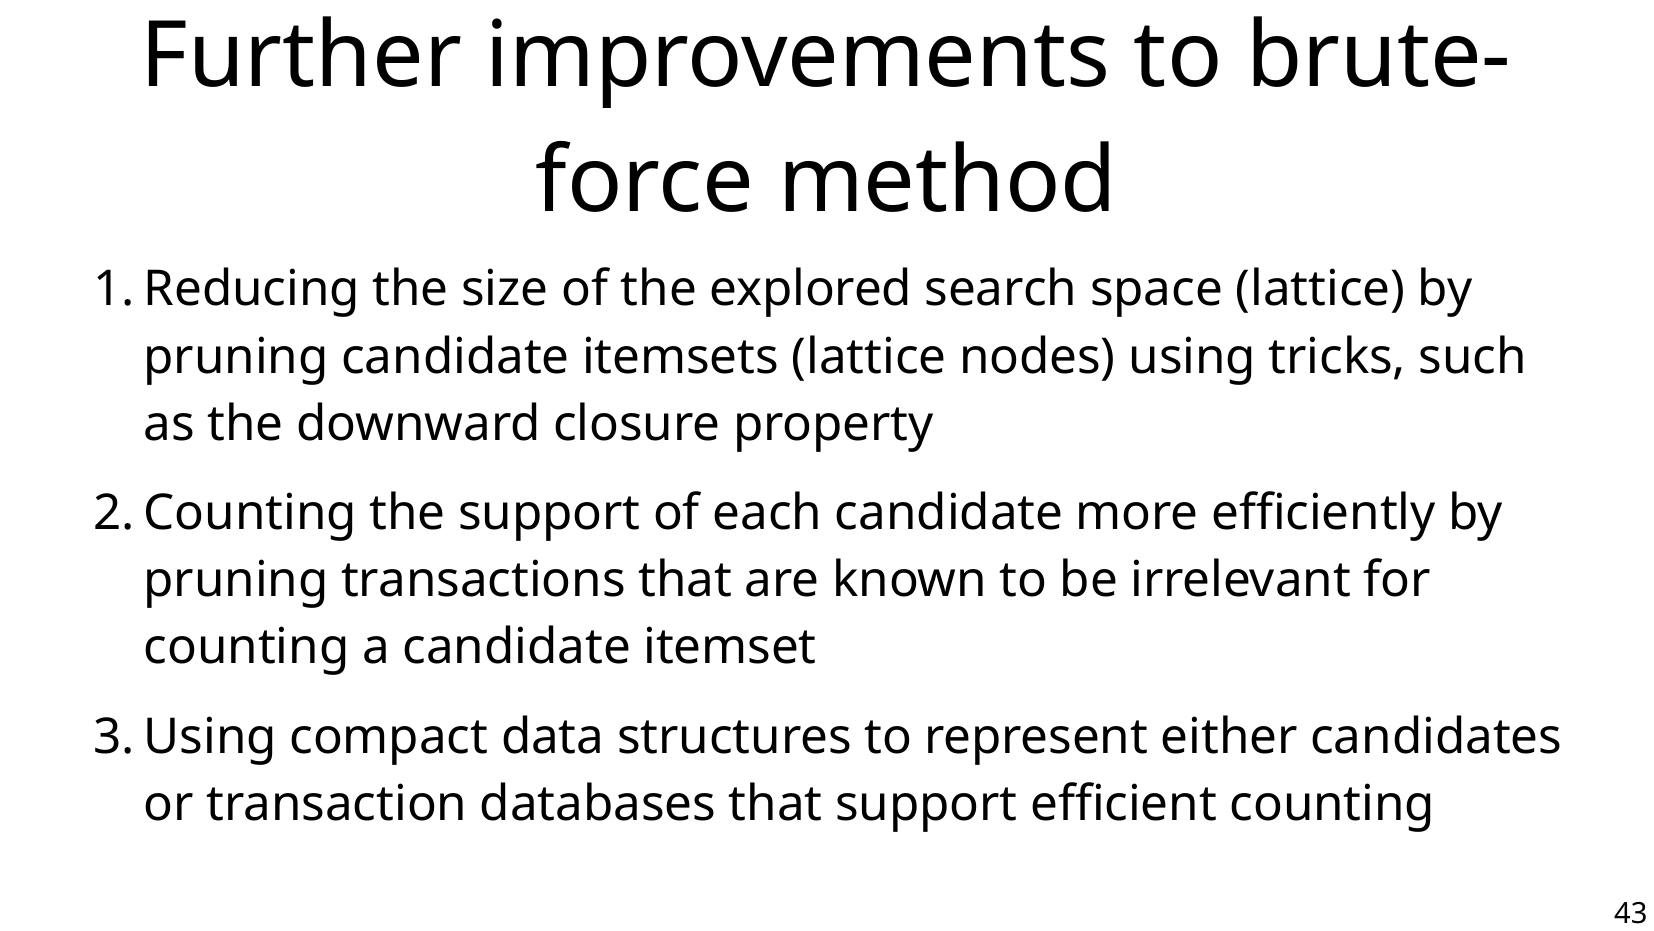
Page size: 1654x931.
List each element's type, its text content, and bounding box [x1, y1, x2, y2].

list Reducing the size of the explored search space (lattice) by pruning candidate itemsets (lattice nodes) using tricks, such as the downward closure property Counting the support of each candidate more efficiently by pruning transactions that are known to be irrelevant for counting a candidate itemset Using compact data structures to represent either candidates or transaction databases that support efficient counting [82, 253, 1571, 884]
title Further improvements to brute-force method [82, 1, 1571, 226]
